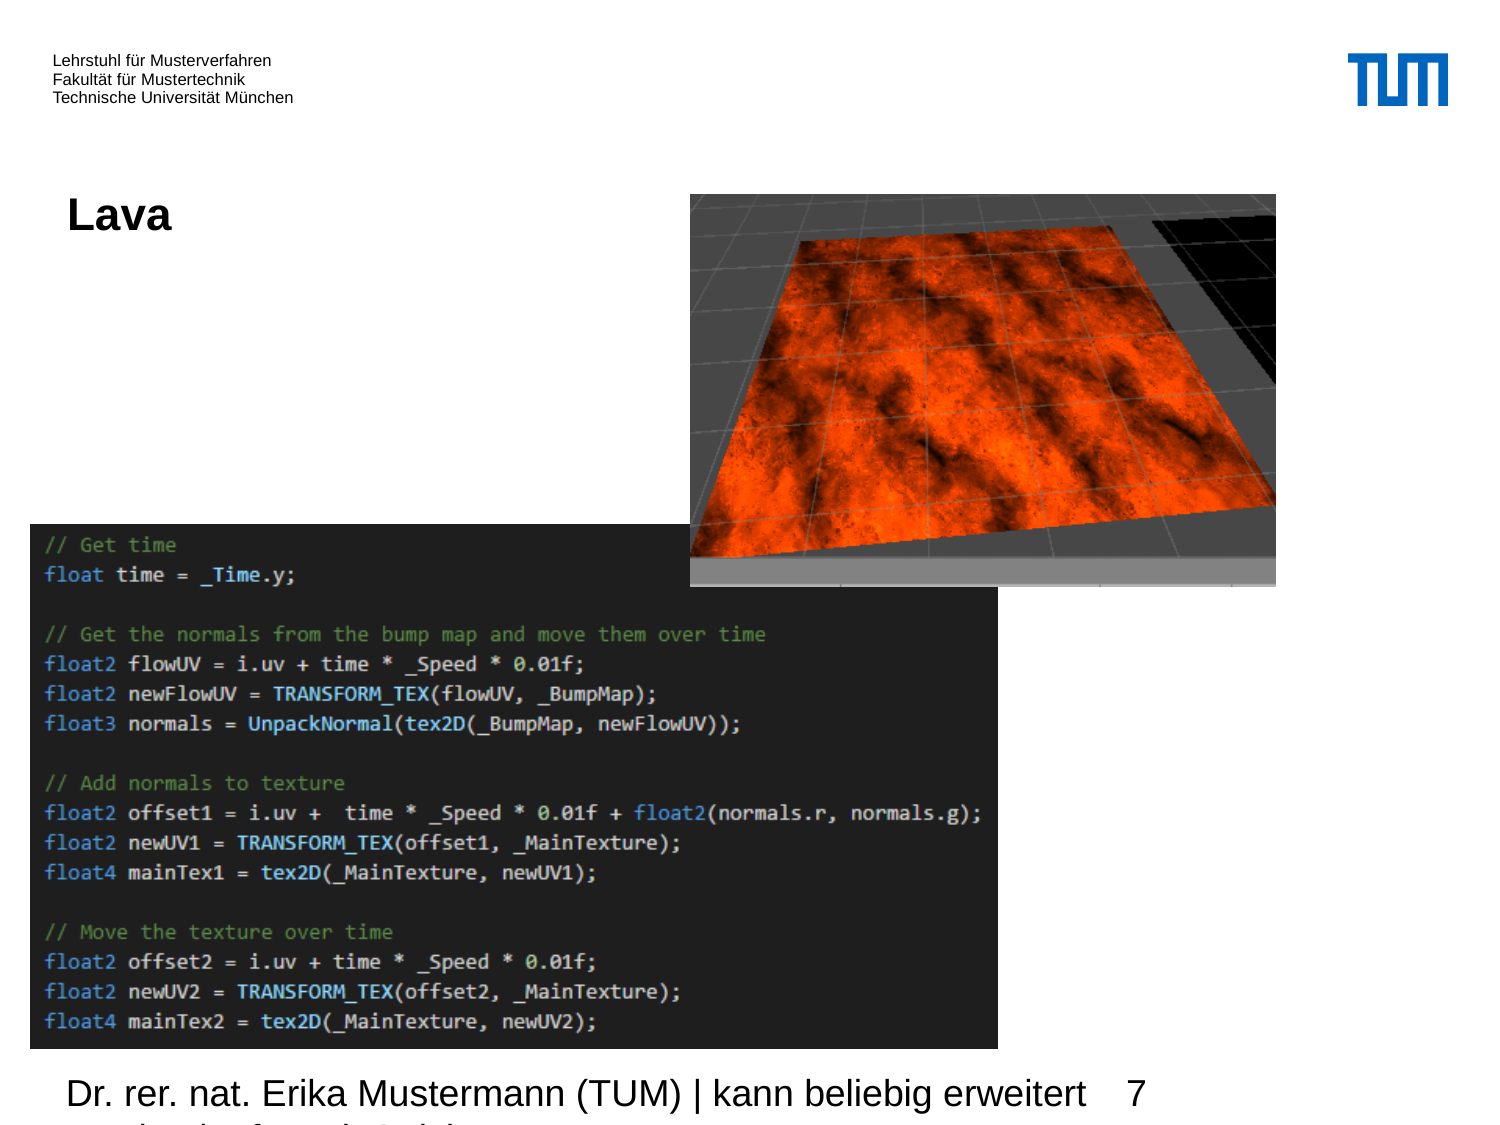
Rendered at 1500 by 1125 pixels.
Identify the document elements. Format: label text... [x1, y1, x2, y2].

picture [30, 194, 1276, 1049]
title Lava [52, 163, 1449, 231]
slide_number <number> [1112, 1061, 1448, 1122]
footer Dr. rer. nat. Erika Mustermann (TUM) | kann beliebig erweitert werden | Infos mit Strich trennen [51, 1061, 1112, 1122]
